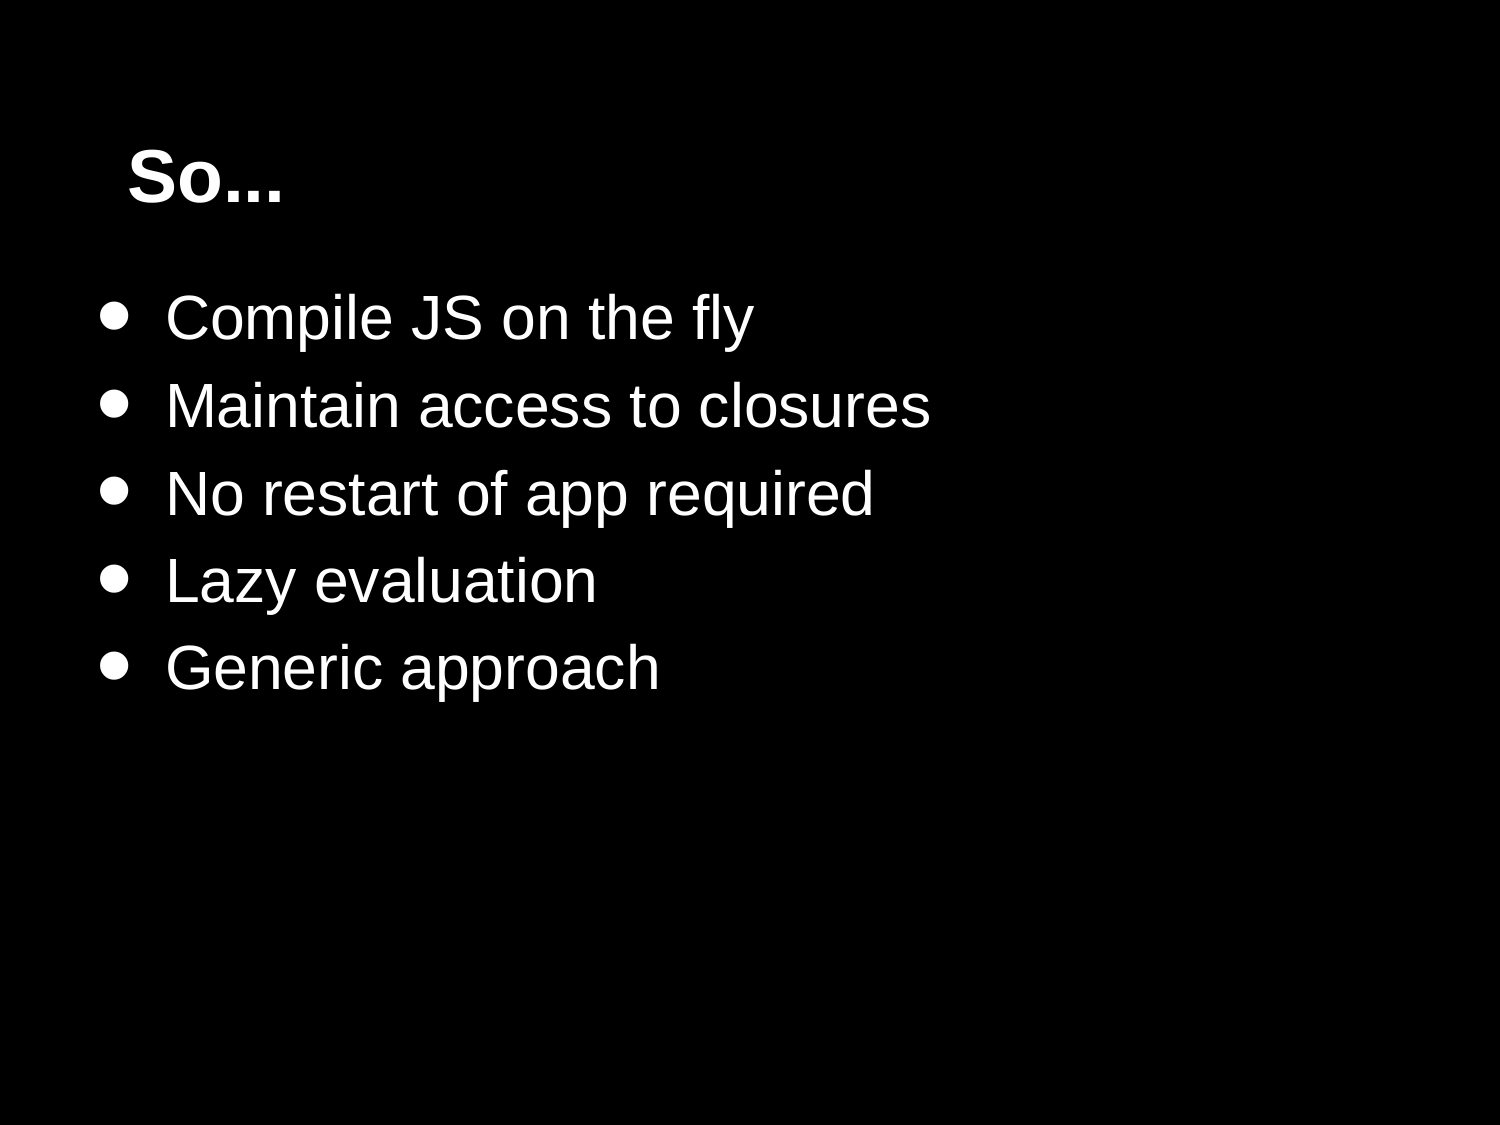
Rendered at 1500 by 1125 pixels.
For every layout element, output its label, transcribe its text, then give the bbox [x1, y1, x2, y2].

list Compile JS on the fly Maintain access to closures No restart of app required Lazy evaluation Generic approach [75, 262, 1425, 1078]
title So... [75, 45, 1425, 233]
